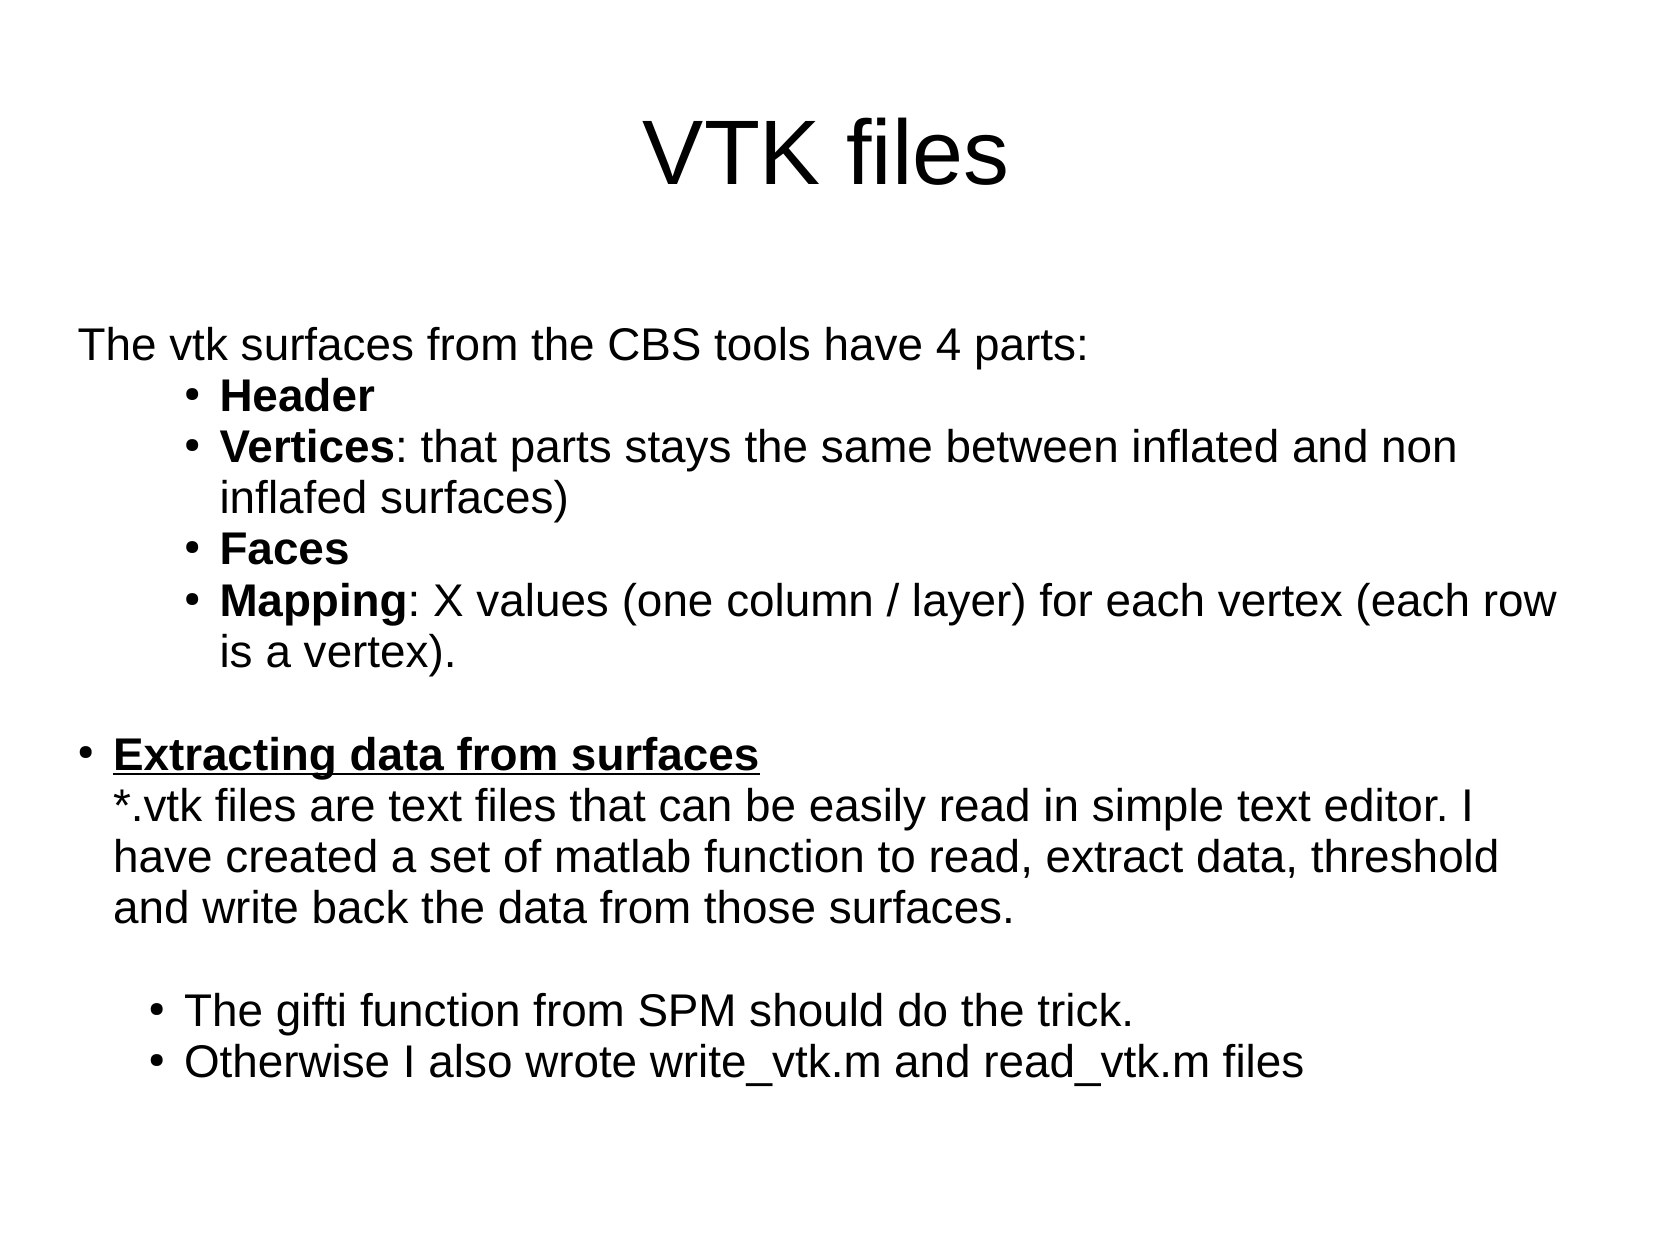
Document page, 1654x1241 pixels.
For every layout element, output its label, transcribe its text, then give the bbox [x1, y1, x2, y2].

text_box The vtk surfaces from the CBS tools have 4 parts: Header Vertices: that parts stays the same between inflated and non inflafed surfaces) Faces Mapping: X values (one column / layer) for each vertex (each row is a vertex). Extracting data from surfaces *.vtk files are text files that can be easily read in simple text editor. I have created a set of matlab function to read, extract data, threshold and write back the data from those surfaces. The gifti function from SPM should do the trick. Otherwise I also wrote write_vtk.m and read_vtk.m files [77, 318, 1566, 1088]
title VTK files [82, 49, 1571, 257]
